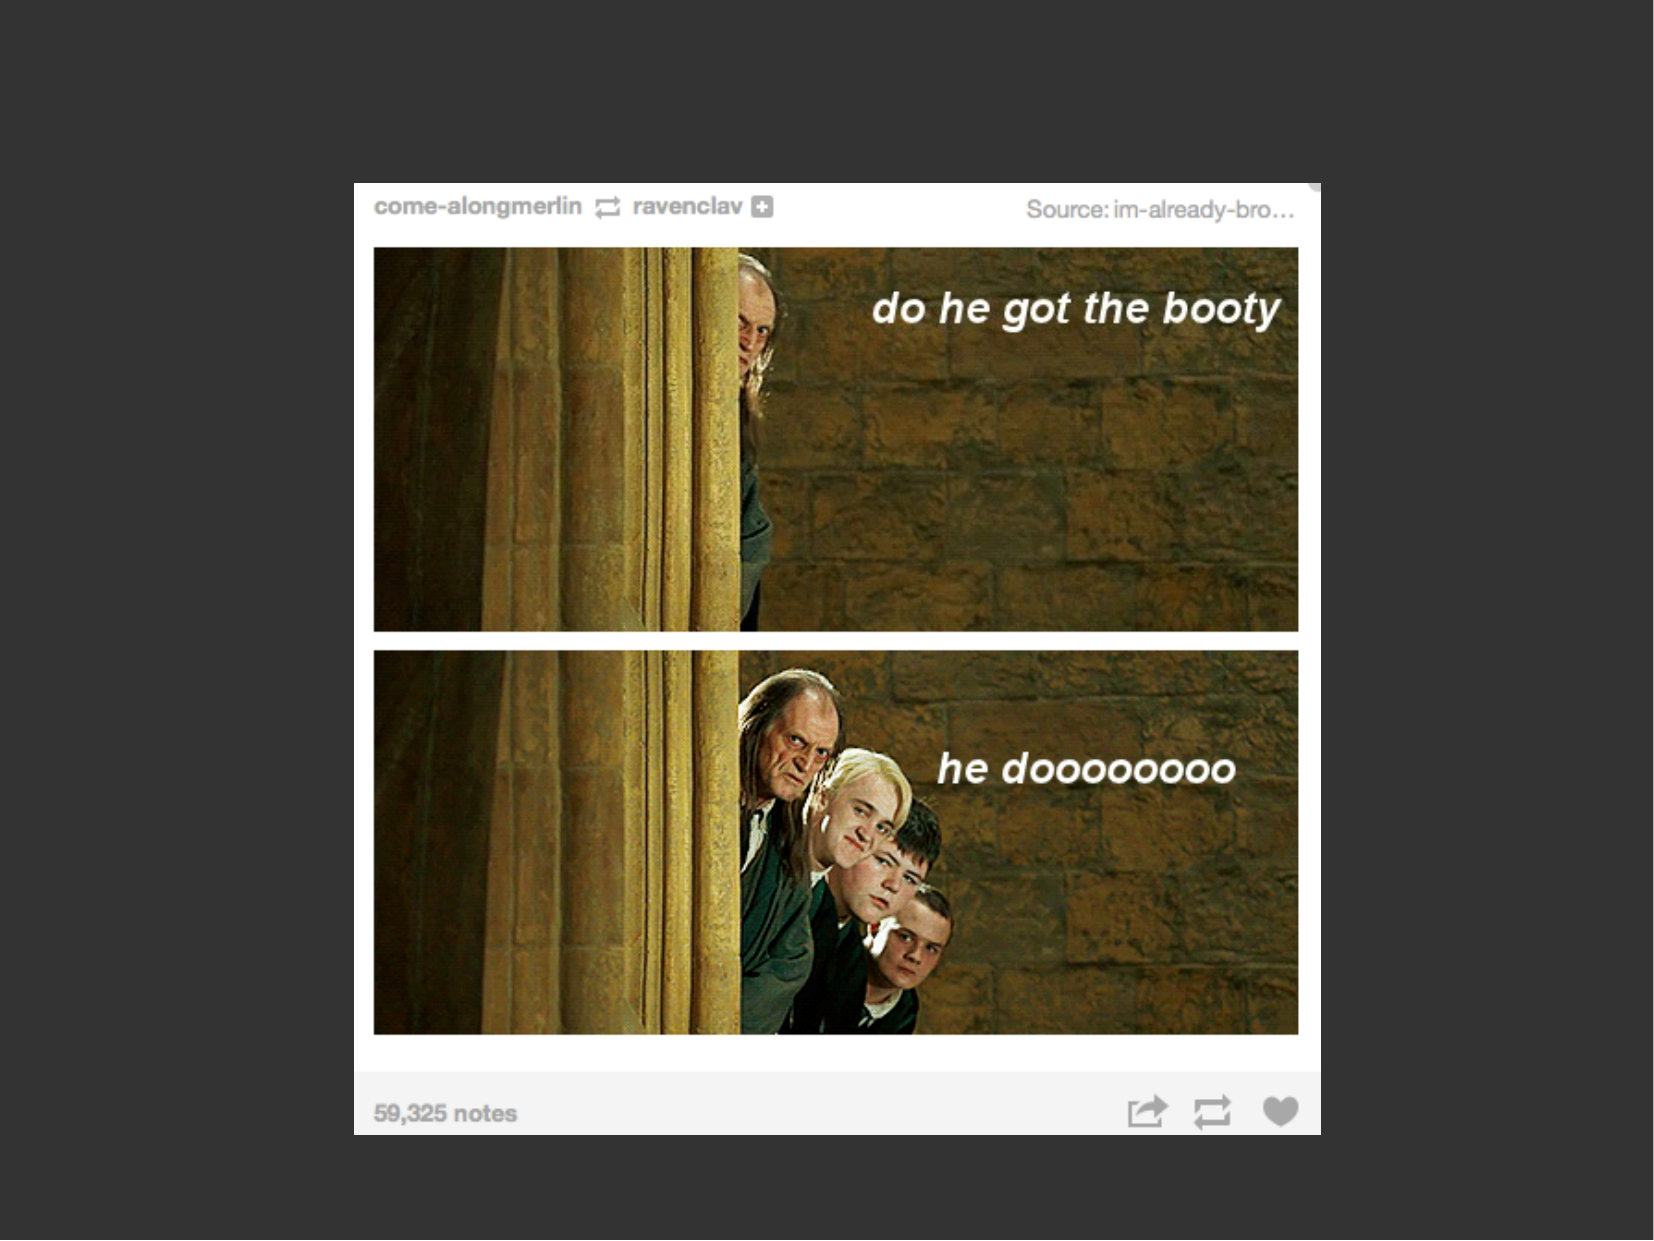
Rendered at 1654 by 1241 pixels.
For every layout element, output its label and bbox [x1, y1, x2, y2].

picture [354, 183, 1321, 1135]
